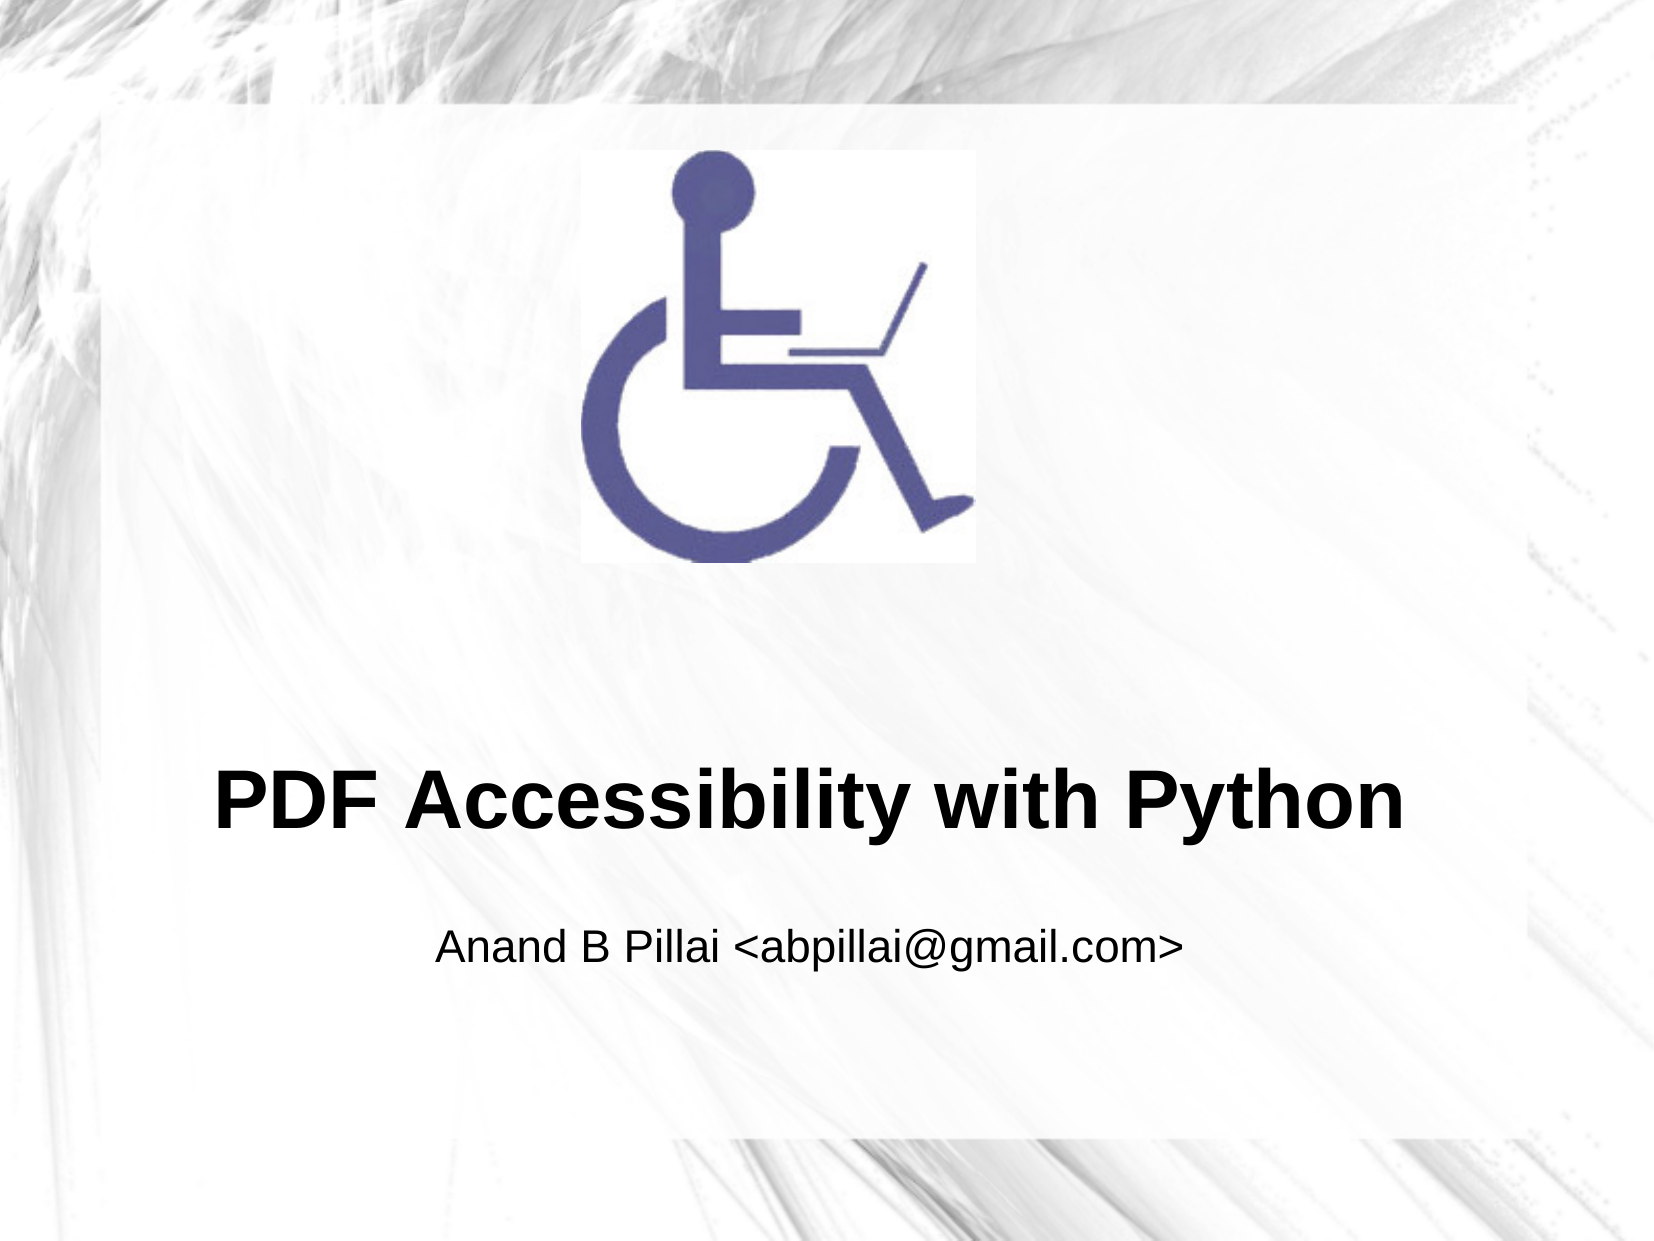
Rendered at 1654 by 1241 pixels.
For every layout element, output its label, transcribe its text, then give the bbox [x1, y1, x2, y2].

subtitle PDF Accessibility with Python Anand B Pillai <abpillai@gmail.com> [120, 600, 1501, 1126]
picture [0, 0, 1654, 1241]
